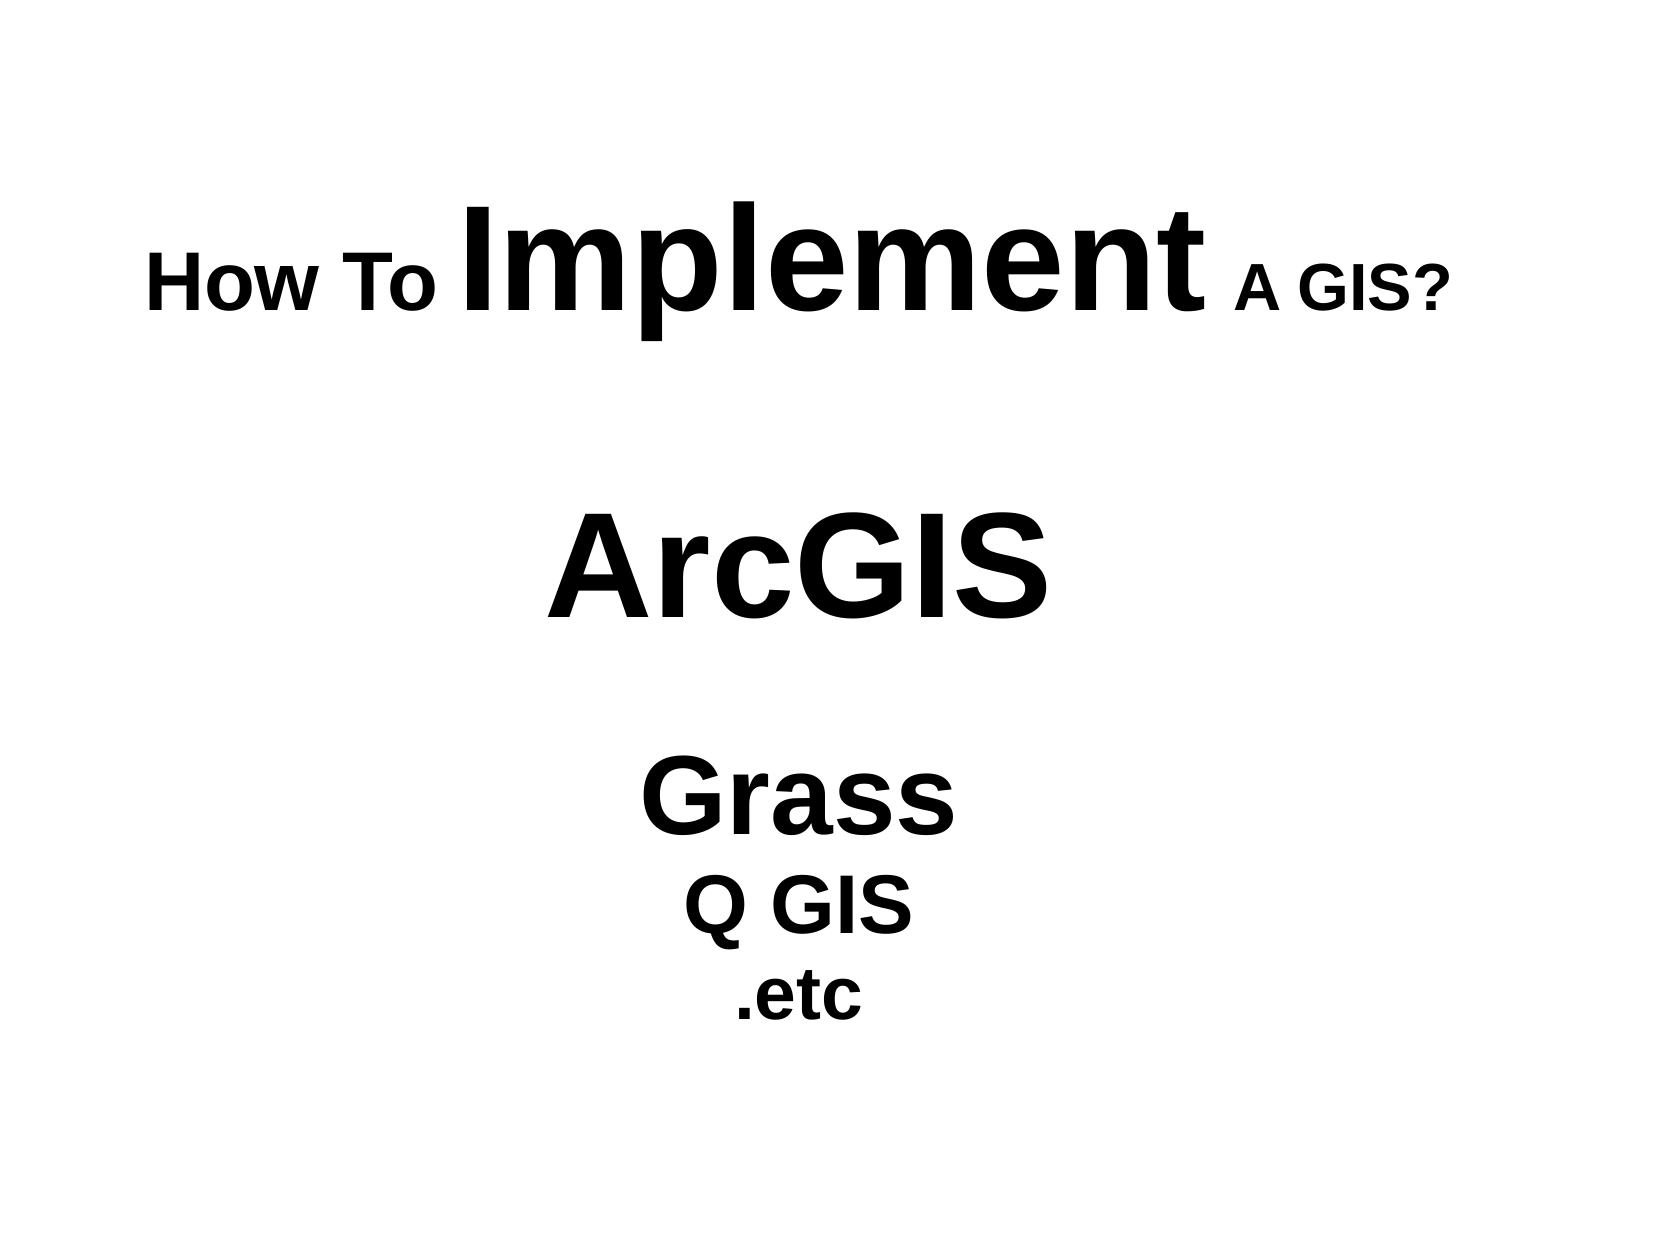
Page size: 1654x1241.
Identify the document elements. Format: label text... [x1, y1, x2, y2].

text_box How To Implement A GIS? ArcGIS Grass Q GIS .etc [129, 167, 1585, 1241]
